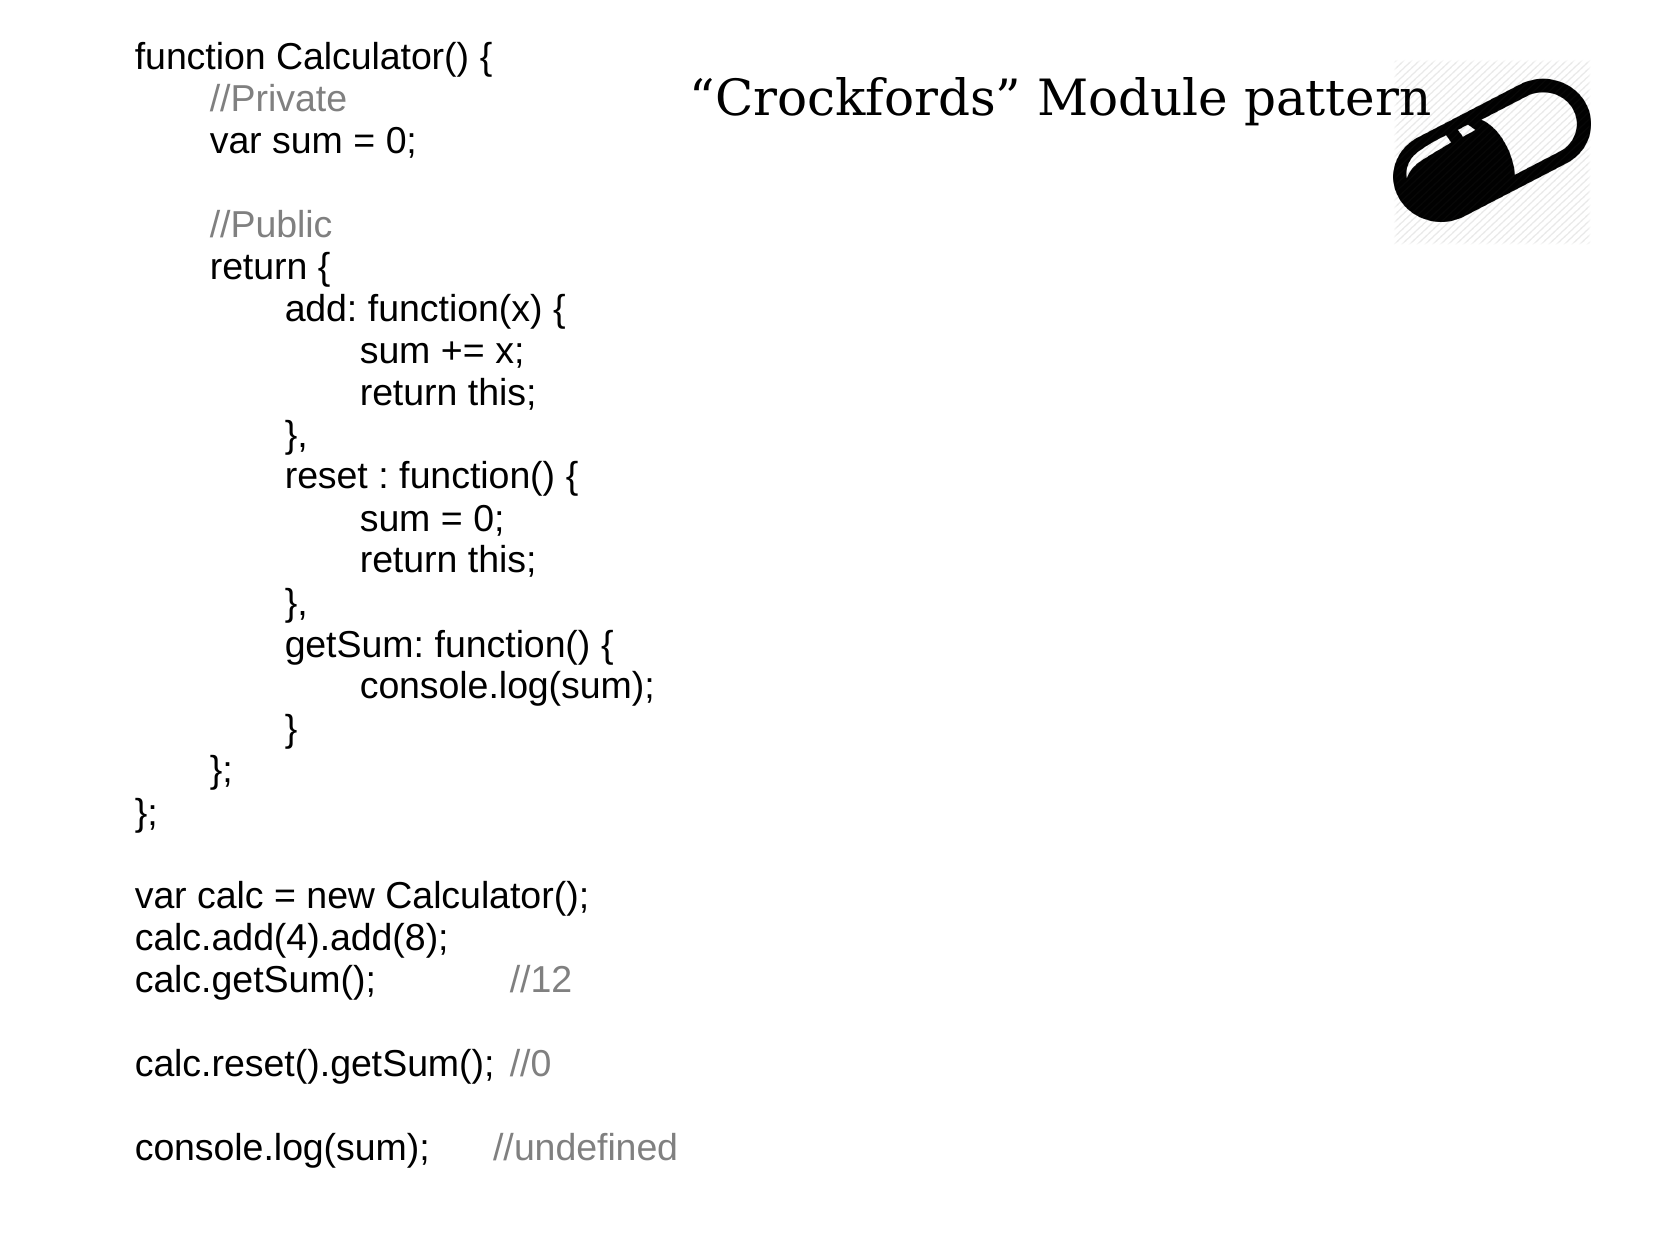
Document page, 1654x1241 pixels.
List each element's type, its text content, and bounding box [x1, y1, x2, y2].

text_box “Crockfords” Module pattern [675, 61, 1393, 136]
text_box function Calculator() { //Private var sum = 0; //Public return { add: function(x) { sum += x; return this; }, reset : function() { sum = 0; return this; }, getSum: function() { console.log(sum); } }; }; var calc = new Calculator(); calc.add(4).add(8); calc.getSum(); //12 calc.reset().getSum(); //0 console.log(sum); //undefined [120, 27, 1531, 1178]
picture [1393, 59, 1591, 245]
